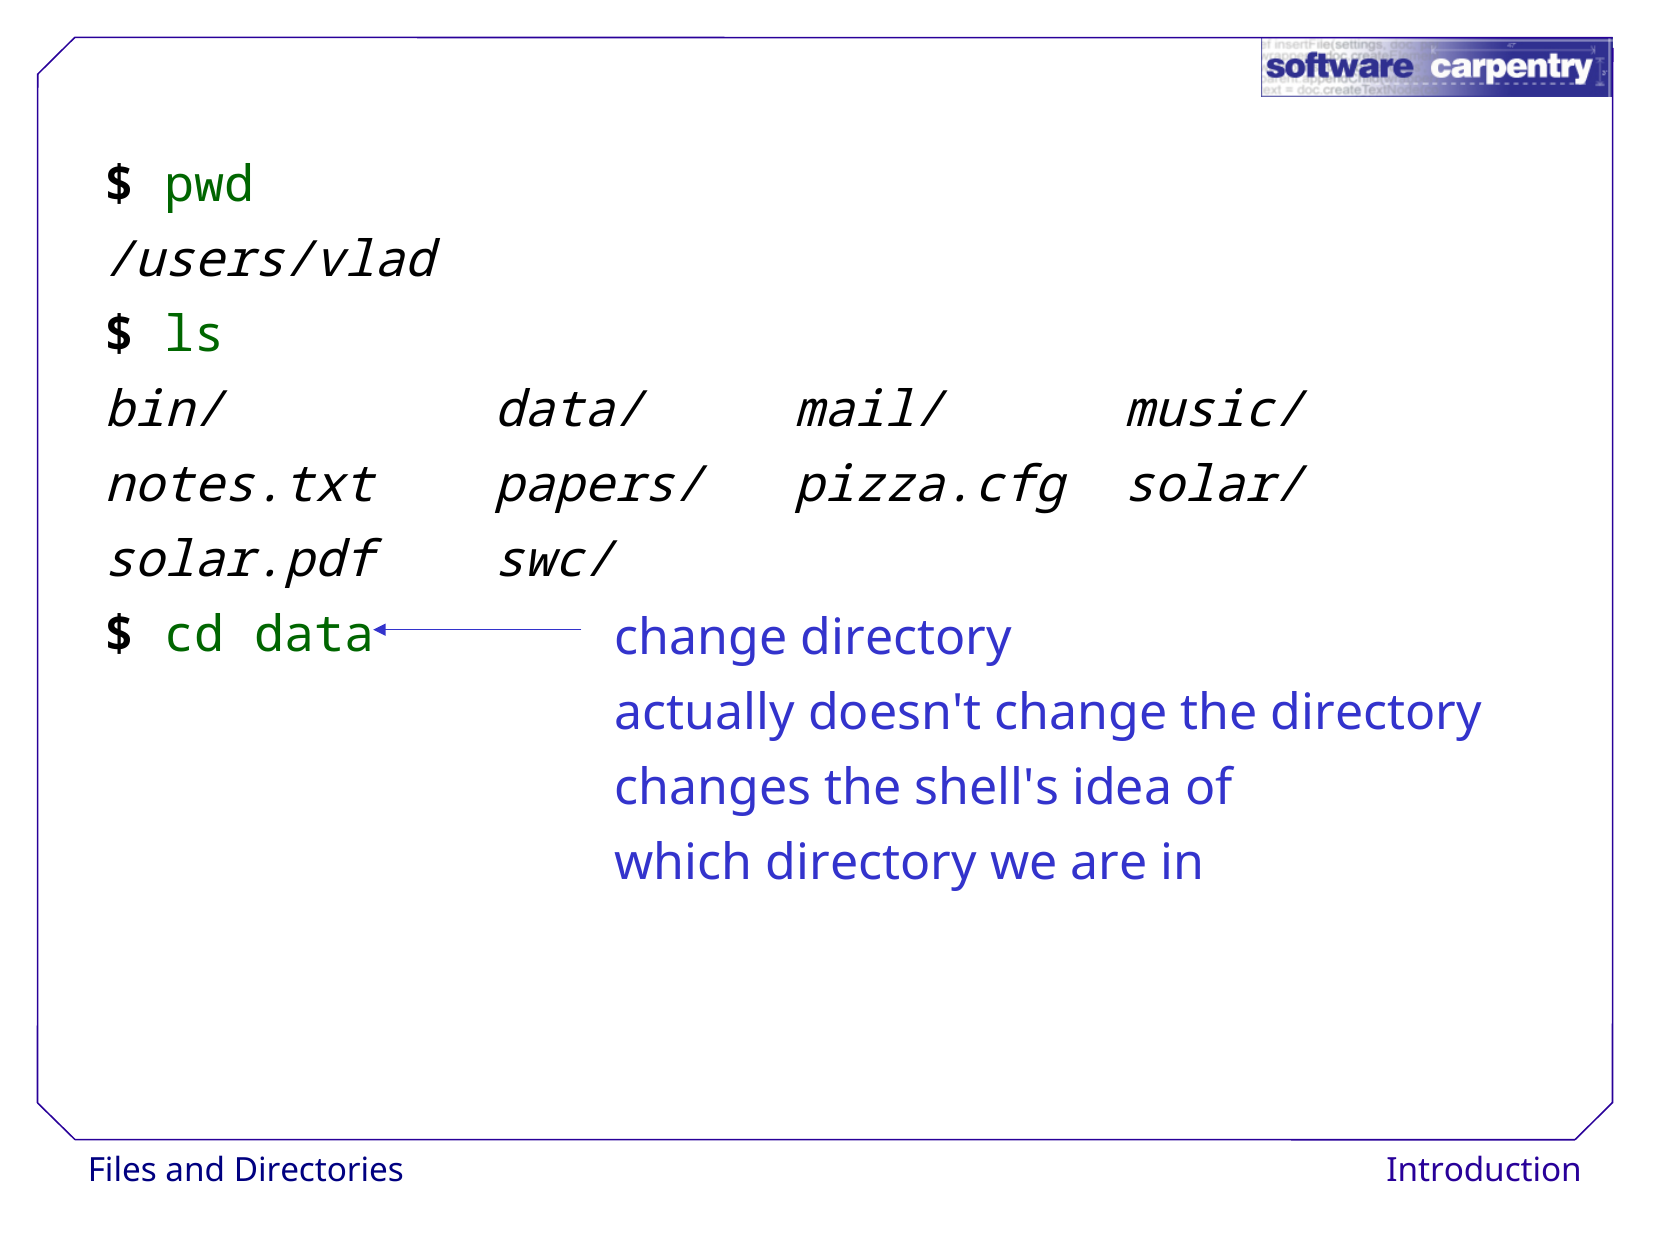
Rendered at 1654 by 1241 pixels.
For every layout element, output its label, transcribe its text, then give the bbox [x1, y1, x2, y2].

picture [1261, 39, 1613, 97]
text_box $ pwd /users/vlad $ ls bin/ data/ mail/ music/ notes.txt papers/ pizza.cfg solar/ solar.pdf swc/ $ cd data [89, 128, 1512, 1037]
